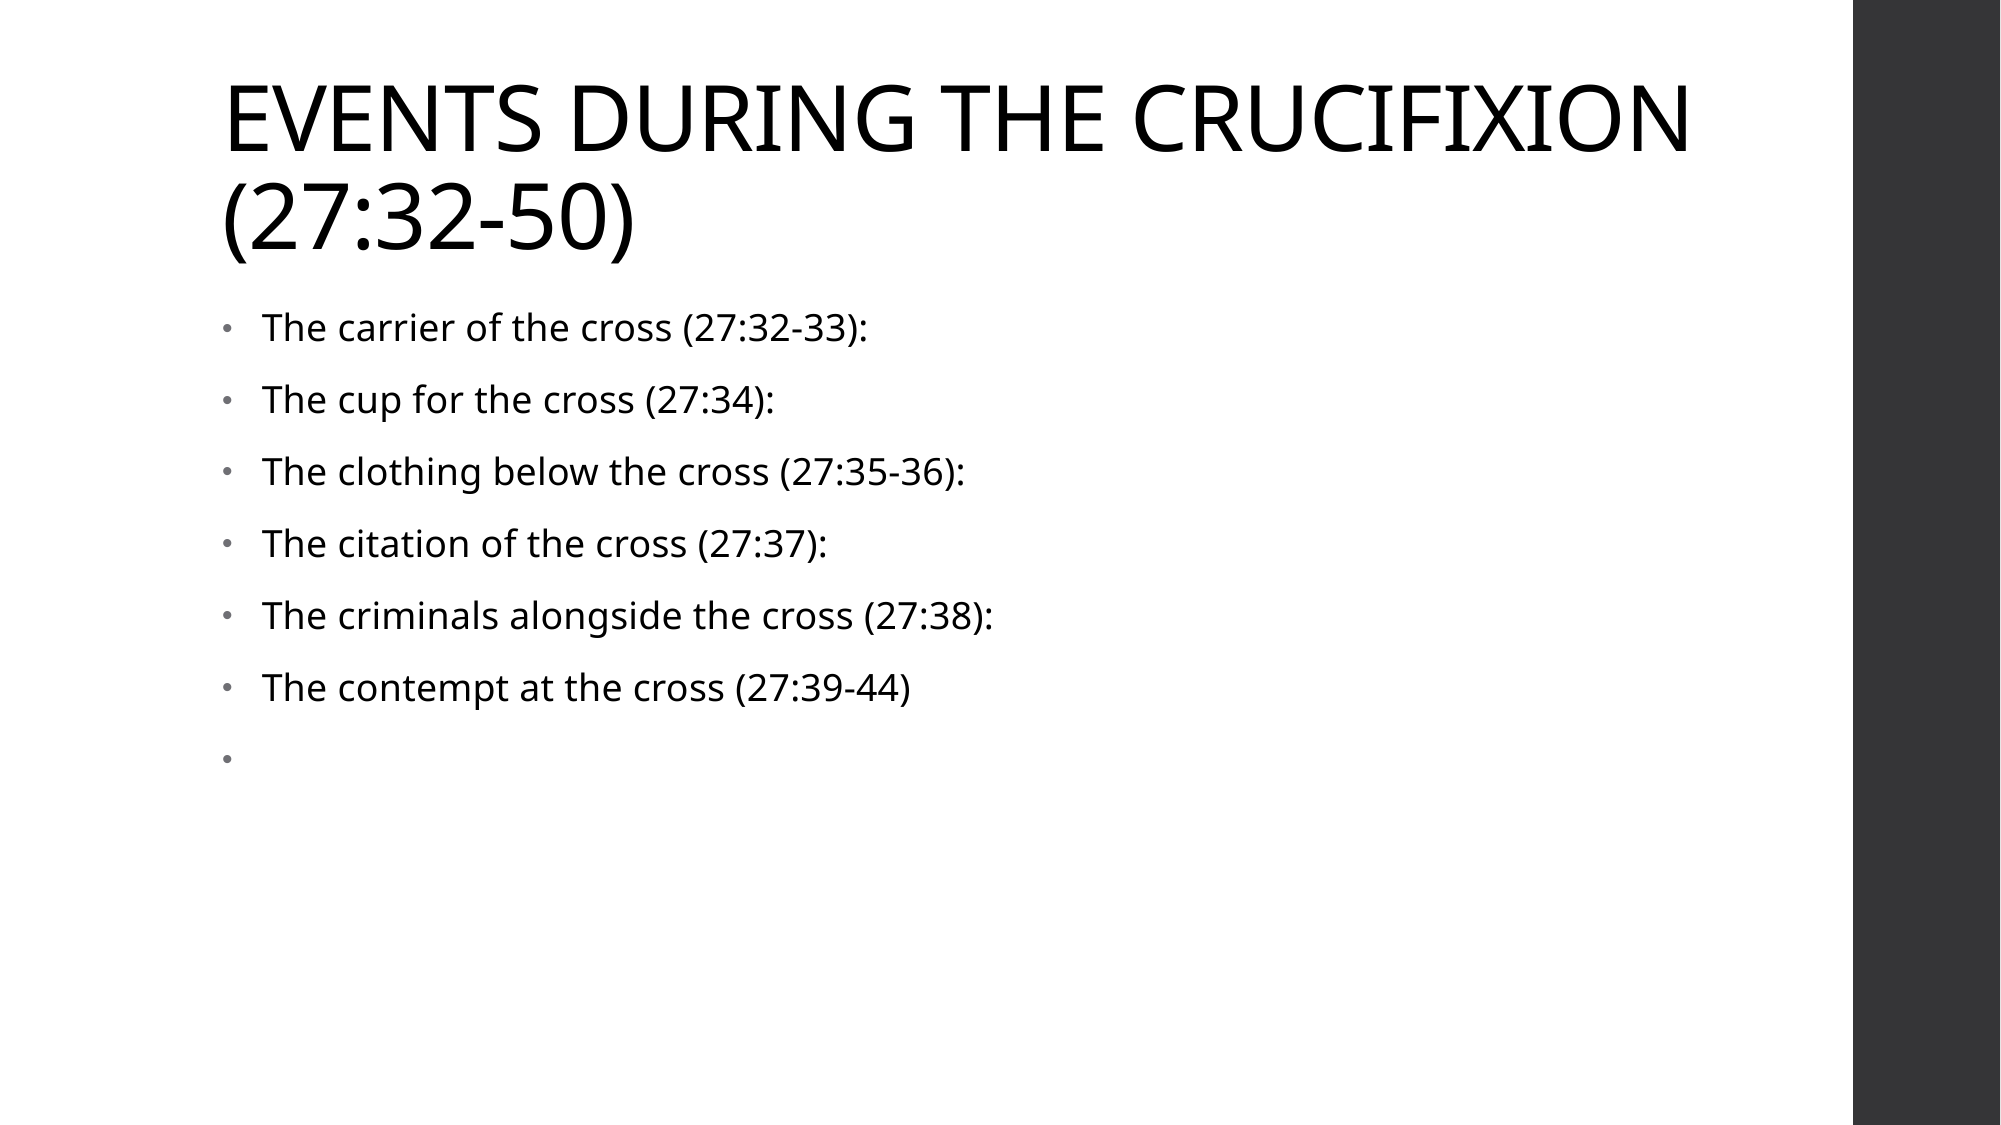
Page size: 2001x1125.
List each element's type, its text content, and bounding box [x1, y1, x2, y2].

title EVENTS DURING THE CRUCIFIXION (27:32-50) [206, 60, 1797, 278]
list The carrier of the cross (27:32-33): The cup for the cross (27:34): The clothing below the cross (27:35-36): The citation of the cross (27:37): The criminals alongside the cross (27:38): The contempt at the cross (27:39-44) [206, 299, 1617, 1014]
